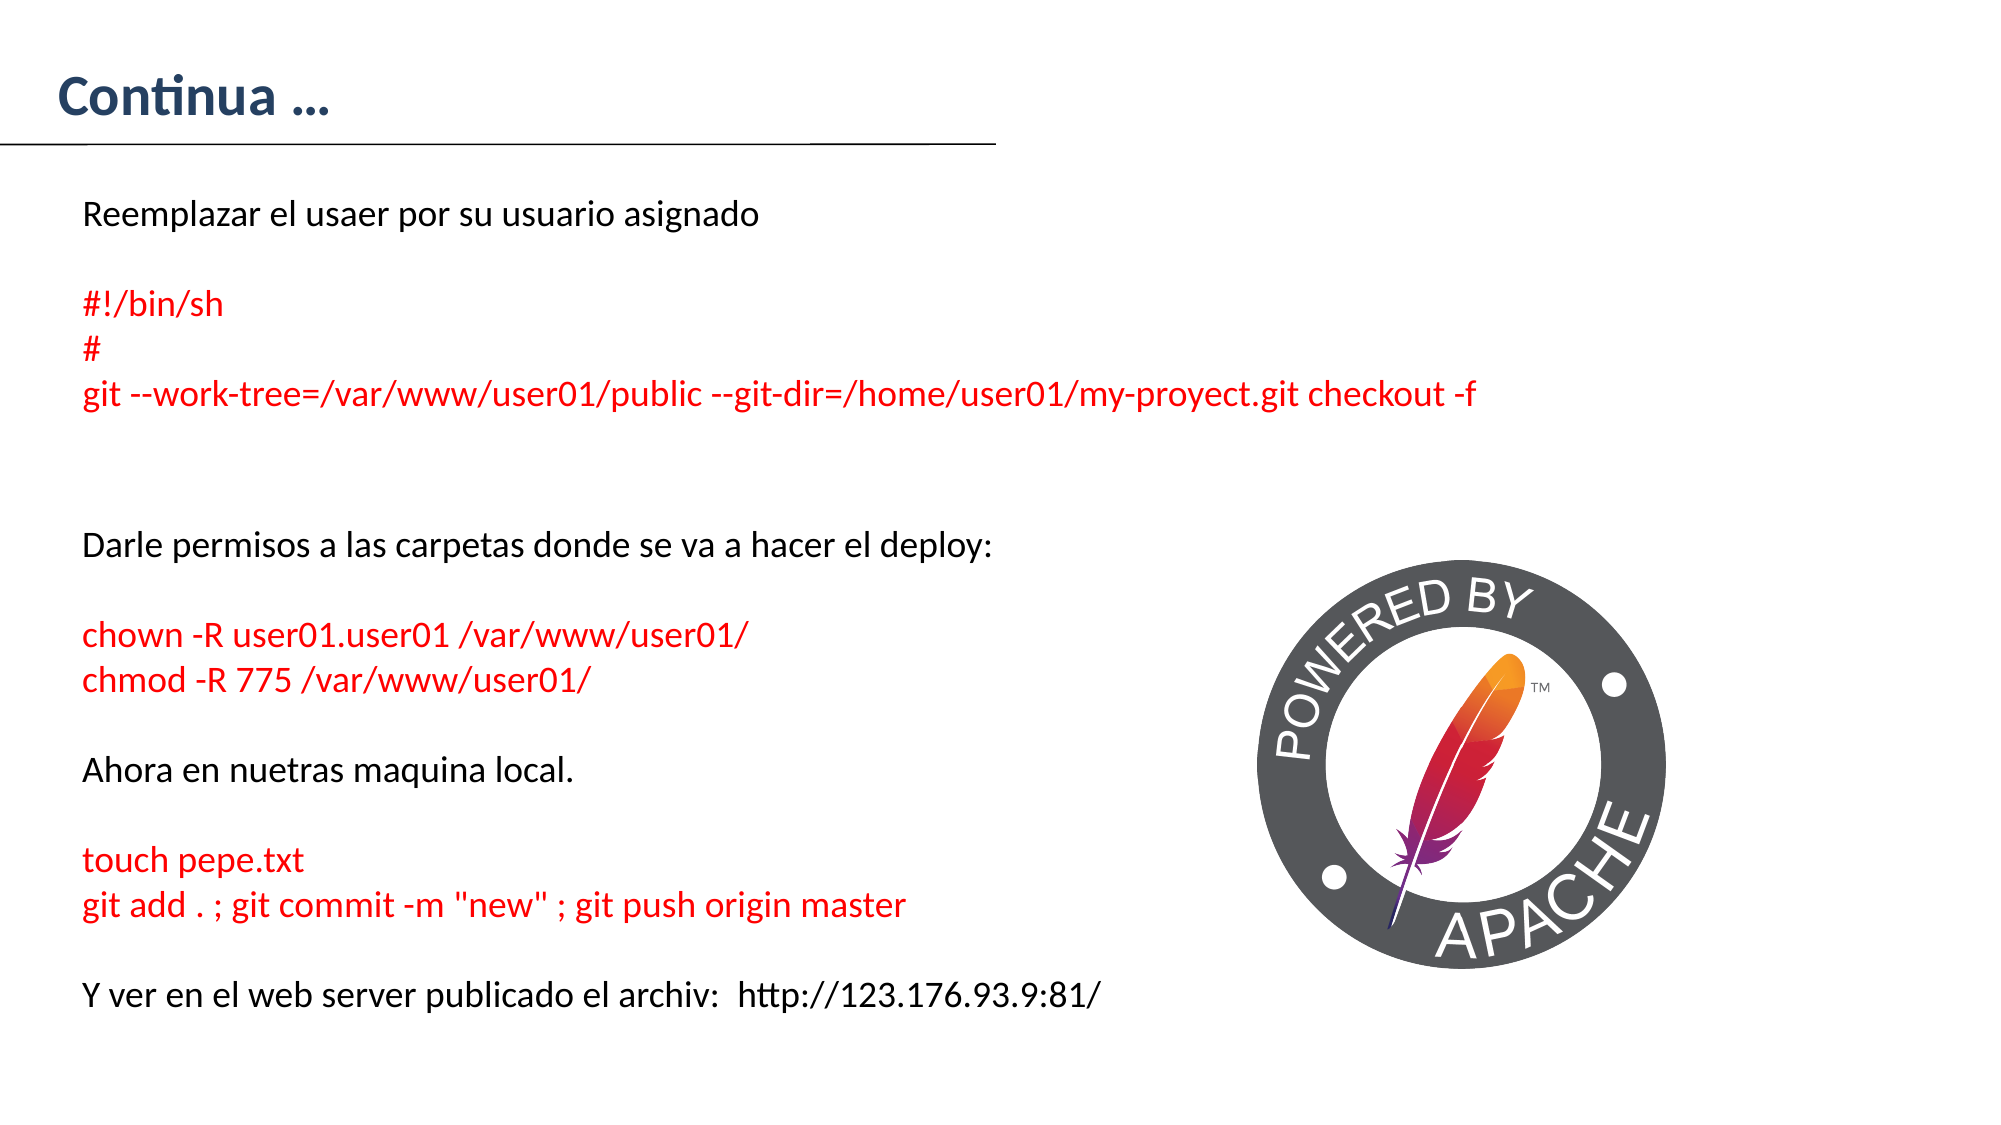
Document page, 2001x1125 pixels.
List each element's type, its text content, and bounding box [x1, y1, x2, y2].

text_box Reemplazar el usaer por su usuario asignado #!/bin/sh # git --work-tree=/var/www/user01/public --git-dir=/home/user01/my-proyect.git checkout -f [68, 182, 1860, 422]
picture [1257, 560, 1666, 969]
text_box Continua … [43, 49, 1049, 136]
text_box Darle permisos a las carpetas donde se va a hacer el deploy: chown -R user01.user01 /var/www/user01/ chmod -R 775 /var/www/user01/ Ahora en nuetras maquina local. touch pepe.txt git add . ; git commit -m "new" ; git push origin master Y ver en el web server publicado el archiv: http://123.176.93.9:81/ [67, 513, 1324, 1023]
